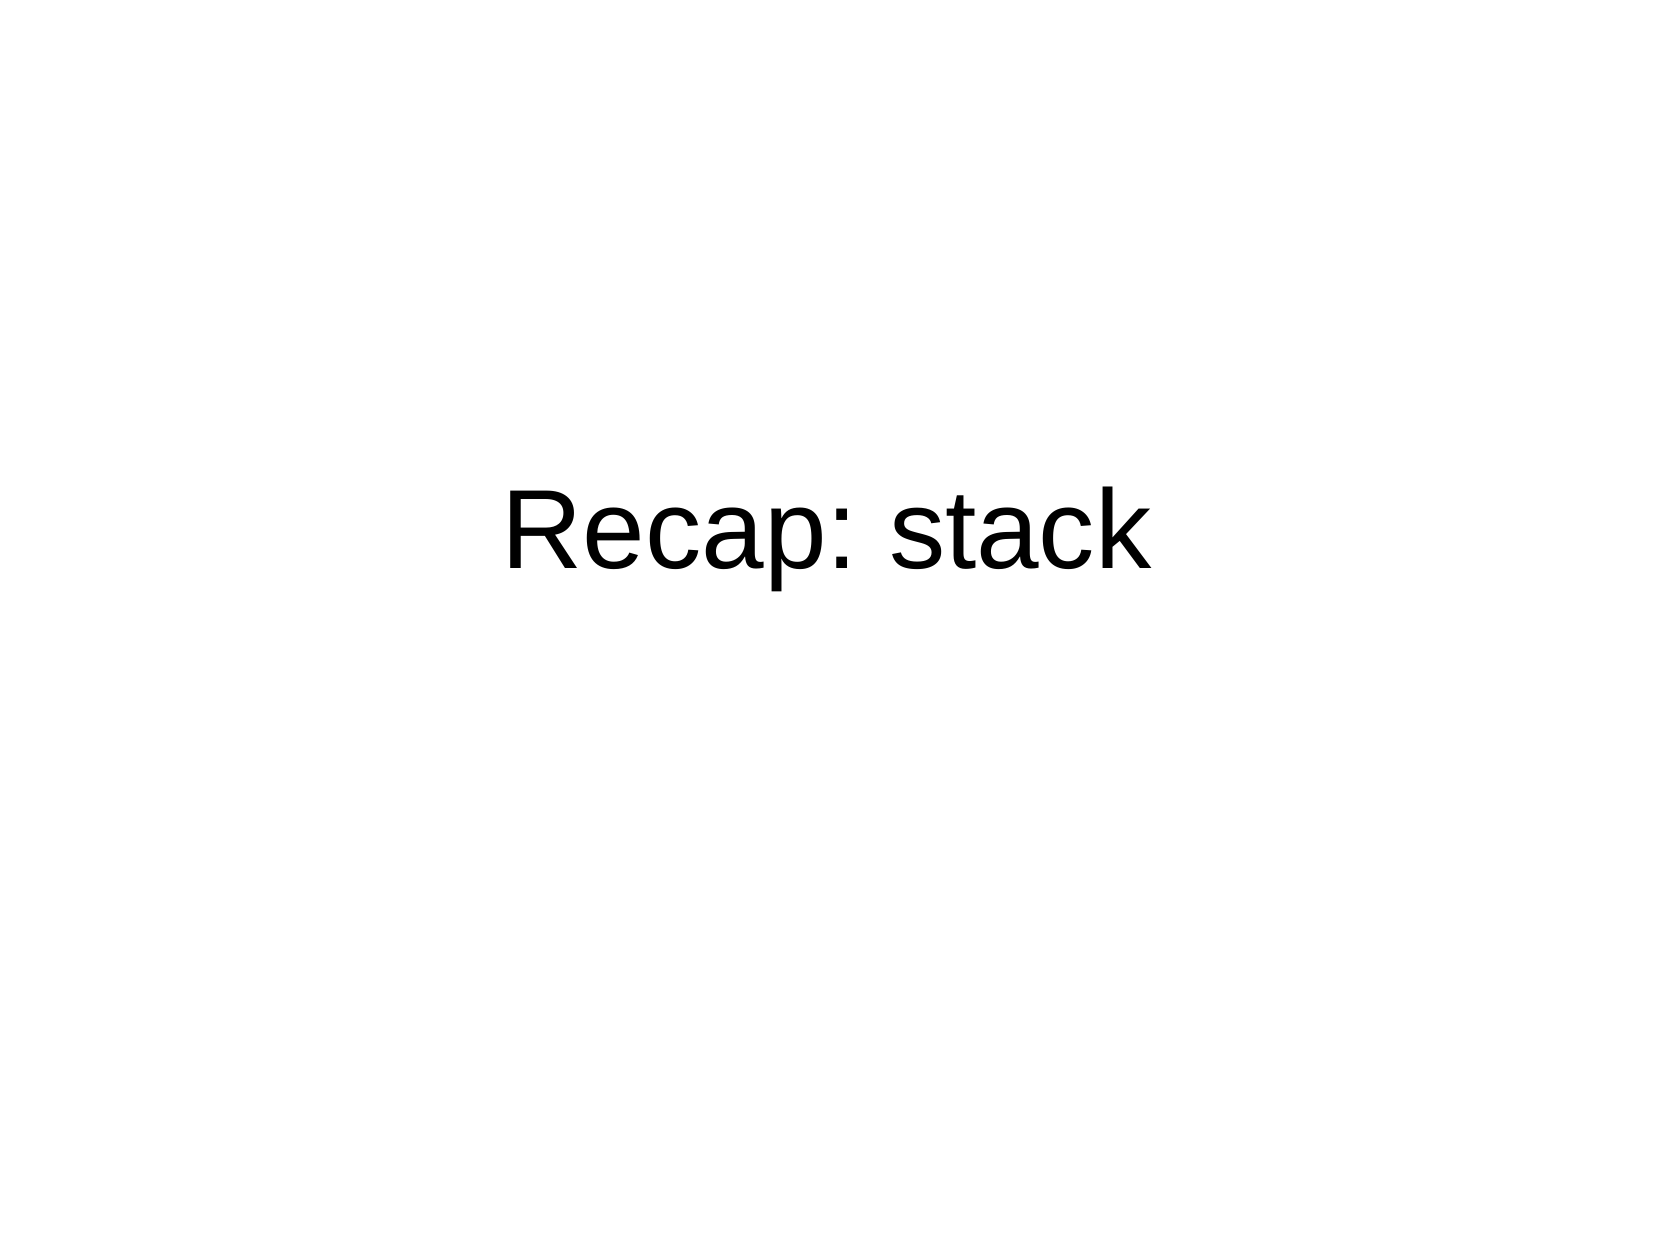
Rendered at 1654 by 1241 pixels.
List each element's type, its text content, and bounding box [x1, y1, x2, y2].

subtitle Recap: stack [82, 49, 1571, 1010]
